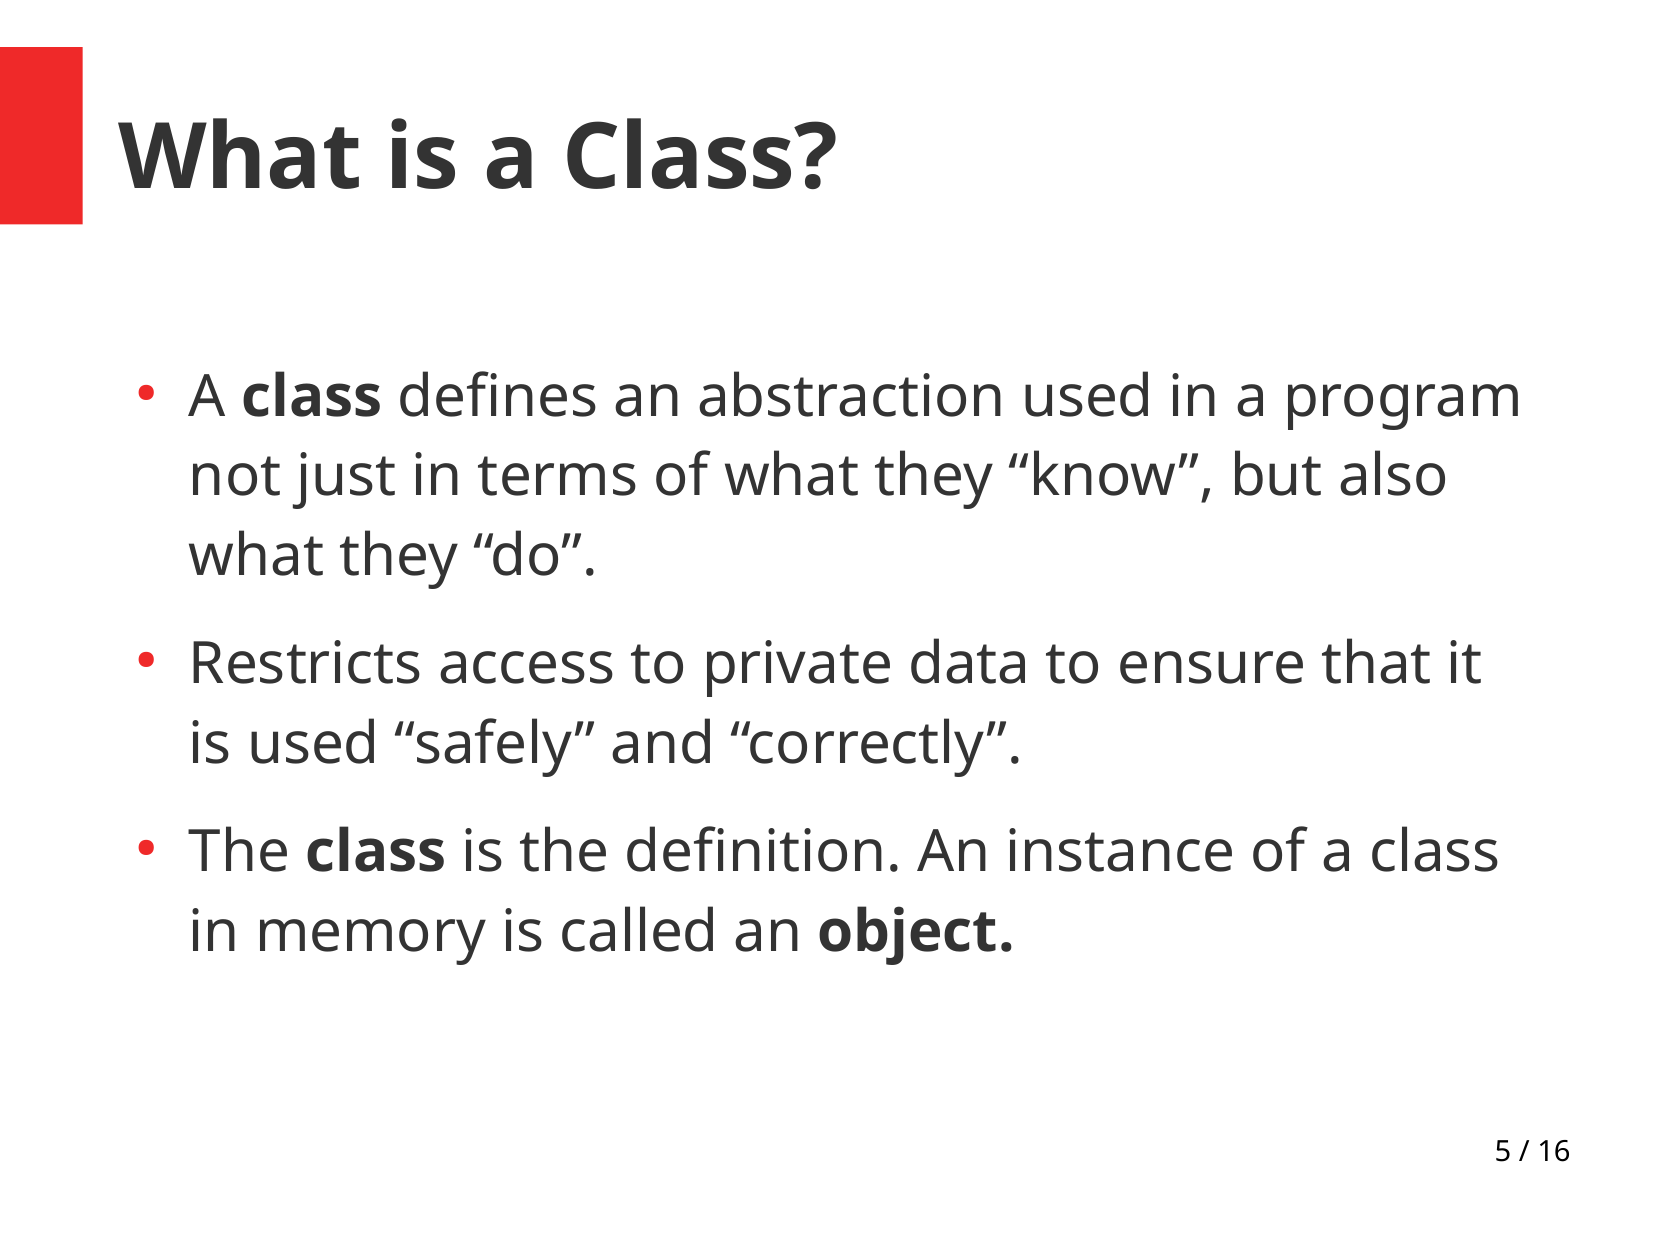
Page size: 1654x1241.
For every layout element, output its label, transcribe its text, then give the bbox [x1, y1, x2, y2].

list A class defines an abstraction used in a program not just in terms of what they “know”, but also what they “do”. Restricts access to private data to ensure that it is used “safely” and “correctly”. The class is the definition. An instance of a class in memory is called an object. [118, 354, 1536, 1074]
title What is a Class? [118, 49, 1571, 257]
